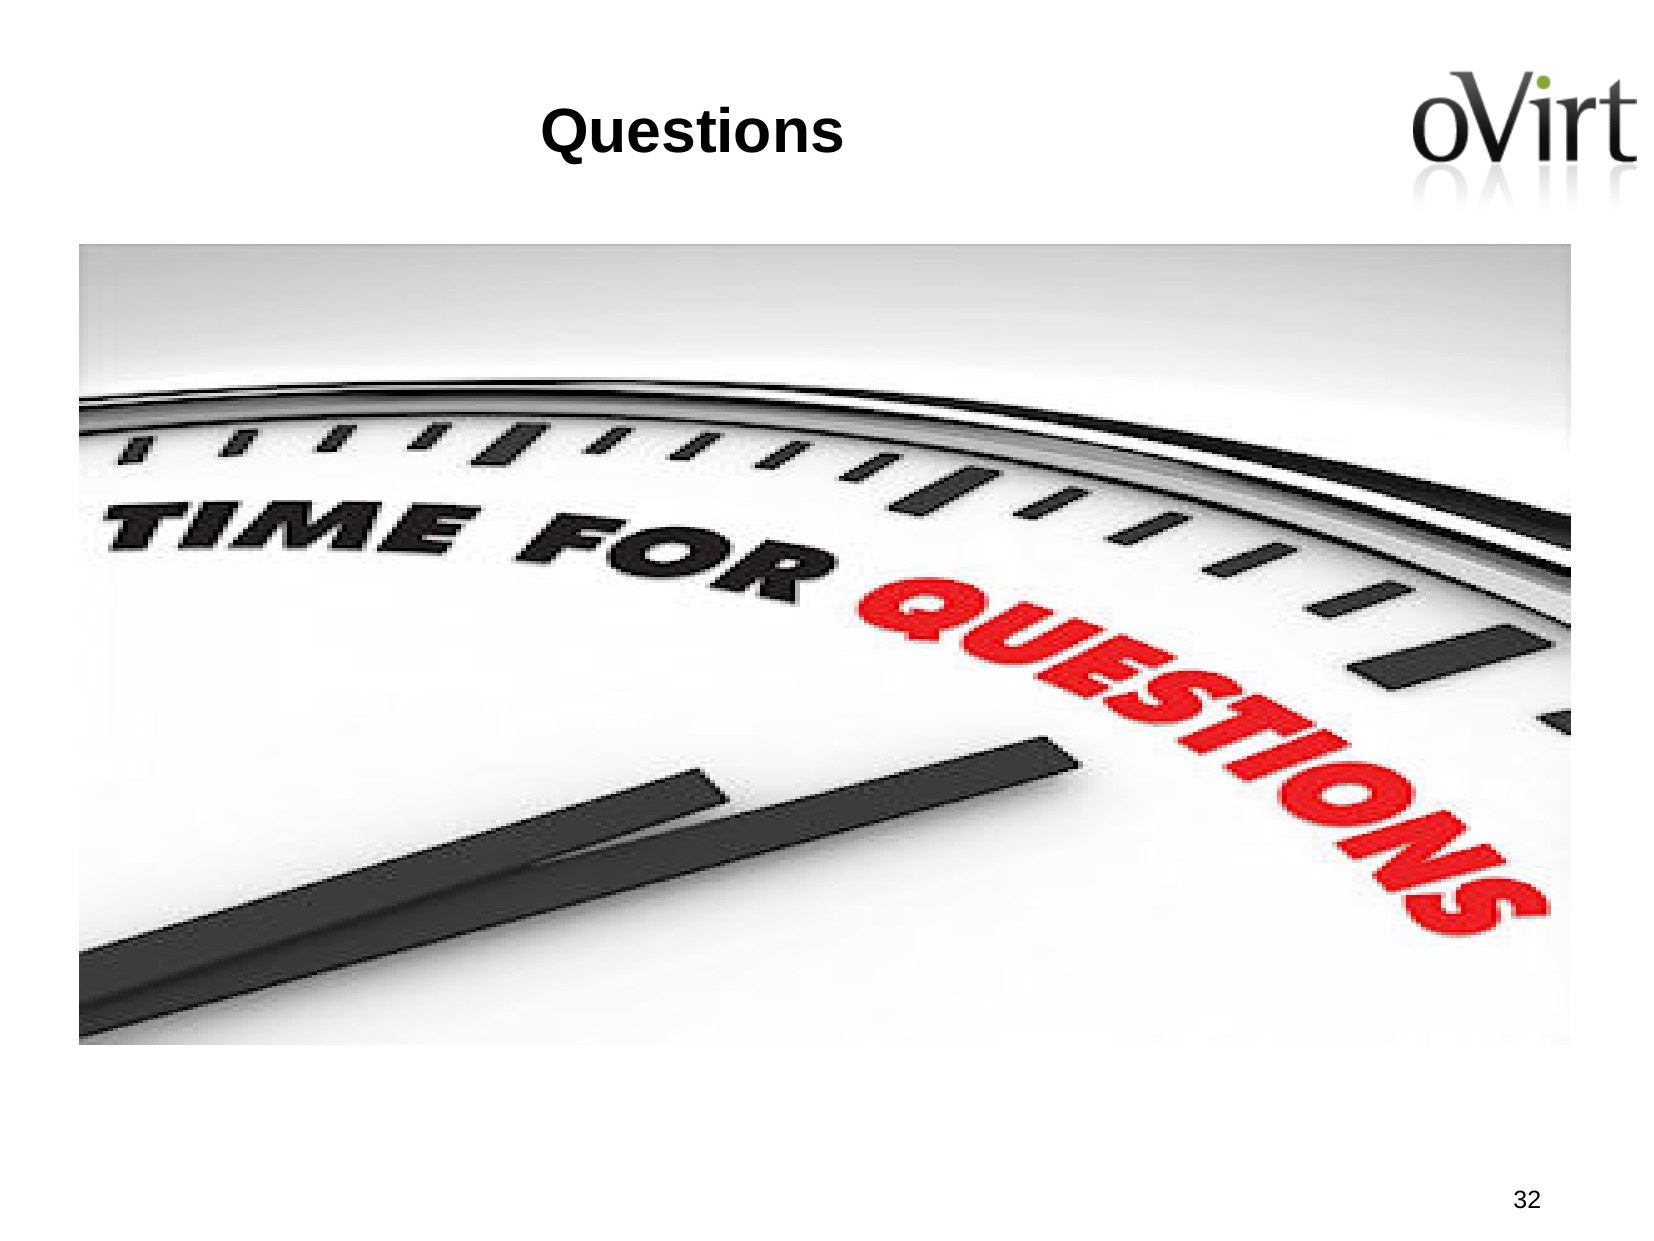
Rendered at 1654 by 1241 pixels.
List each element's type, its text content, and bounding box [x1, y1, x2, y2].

picture [1413, 63, 1637, 212]
title Questions [82, 37, 1303, 226]
picture [79, 244, 1571, 1045]
